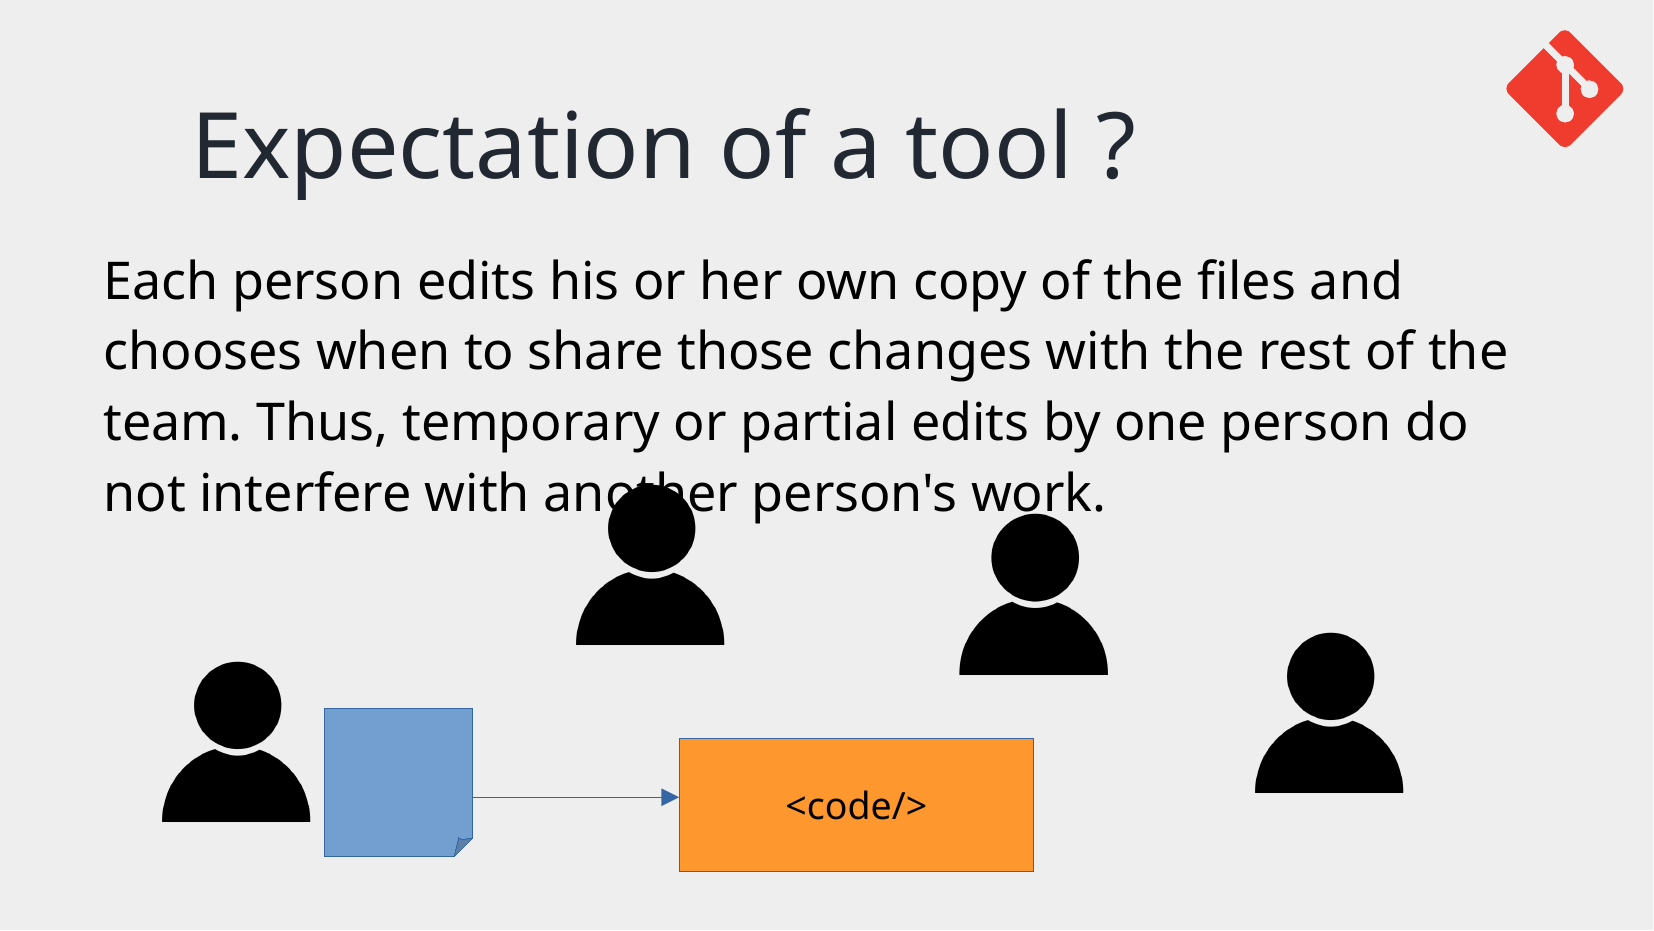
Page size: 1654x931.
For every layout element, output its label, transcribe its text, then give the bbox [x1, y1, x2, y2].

text_box Each person edits his or her own copy of the files and chooses when to share those changes with the rest of the team. Thus, temporary or partial edits by one person do not interfere with another person's work. [88, 236, 1536, 484]
picture [944, 501, 1123, 680]
title Expectation of a tool ? [23, 29, 1329, 257]
picture [1240, 620, 1418, 798]
picture [147, 649, 325, 827]
picture [1505, 29, 1625, 148]
text_box <code/> [679, 738, 1034, 872]
picture [561, 472, 739, 650]
text_box [324, 708, 473, 857]
